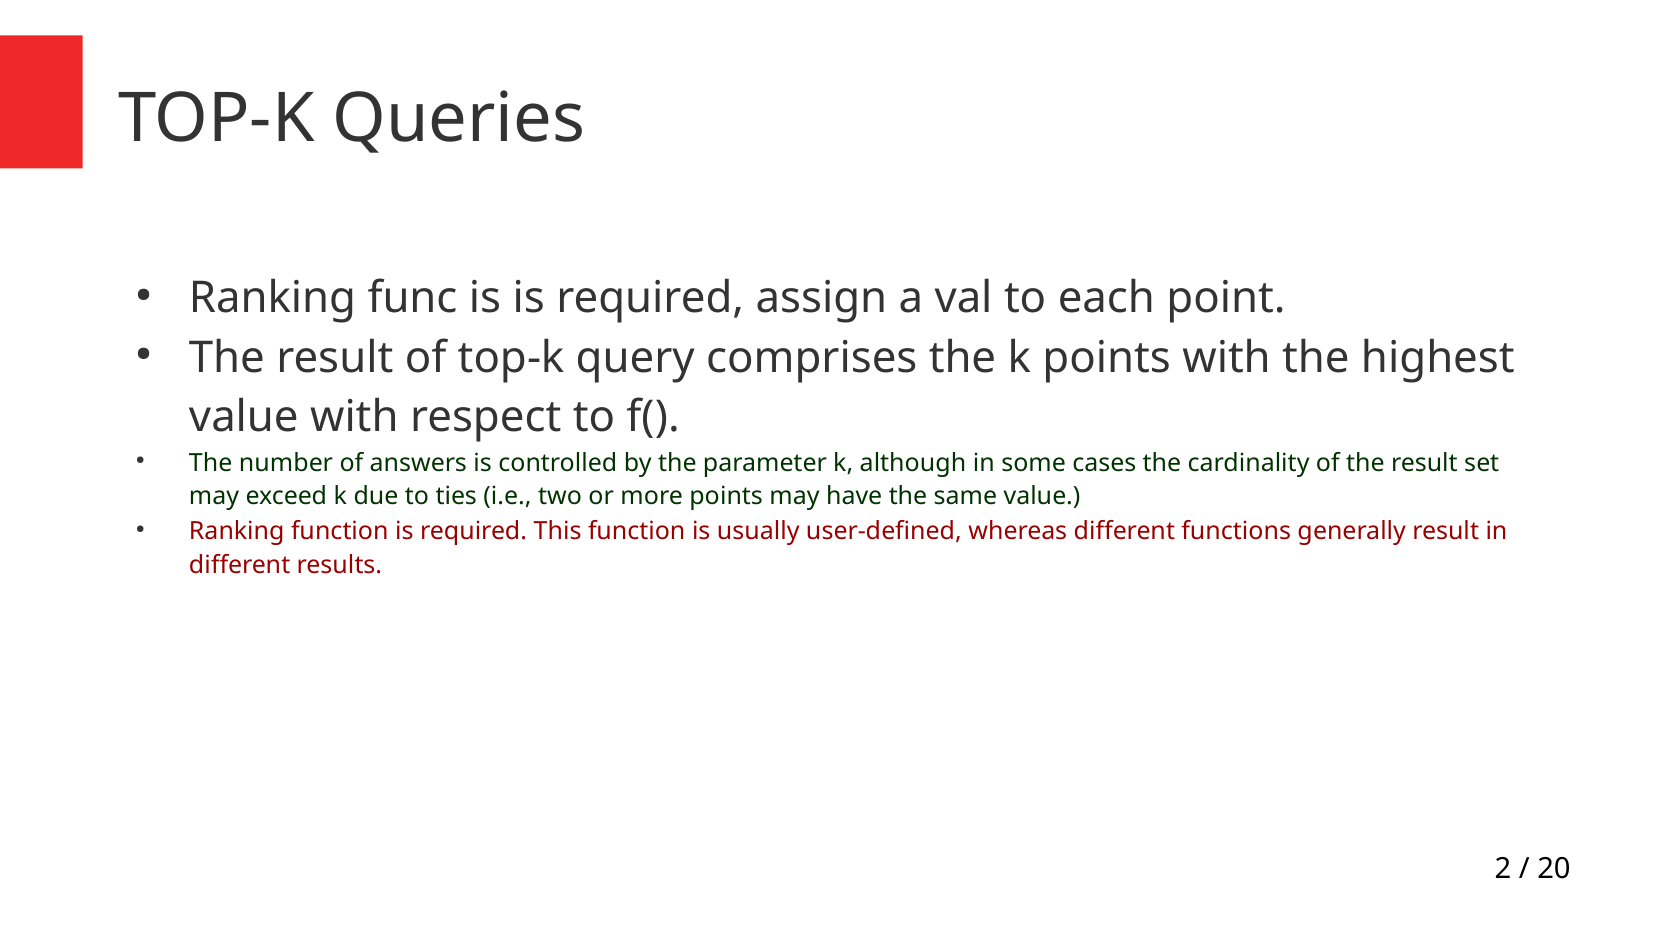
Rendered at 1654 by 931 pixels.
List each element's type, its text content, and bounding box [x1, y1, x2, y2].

list Ranking func is is required, assign a val to each point. The result of top-k query comprises the k points with the highest value with respect to f(). The number of answers is controlled by the parameter k, although in some cases the cardinality of the result set may exceed k due to ties (i.e., two or more points may have the same value.) Ranking function is required. This function is usually user-defined, whereas different functions generally result in different results. [118, 265, 1536, 806]
title TOP-K Queries [118, 37, 1571, 193]
